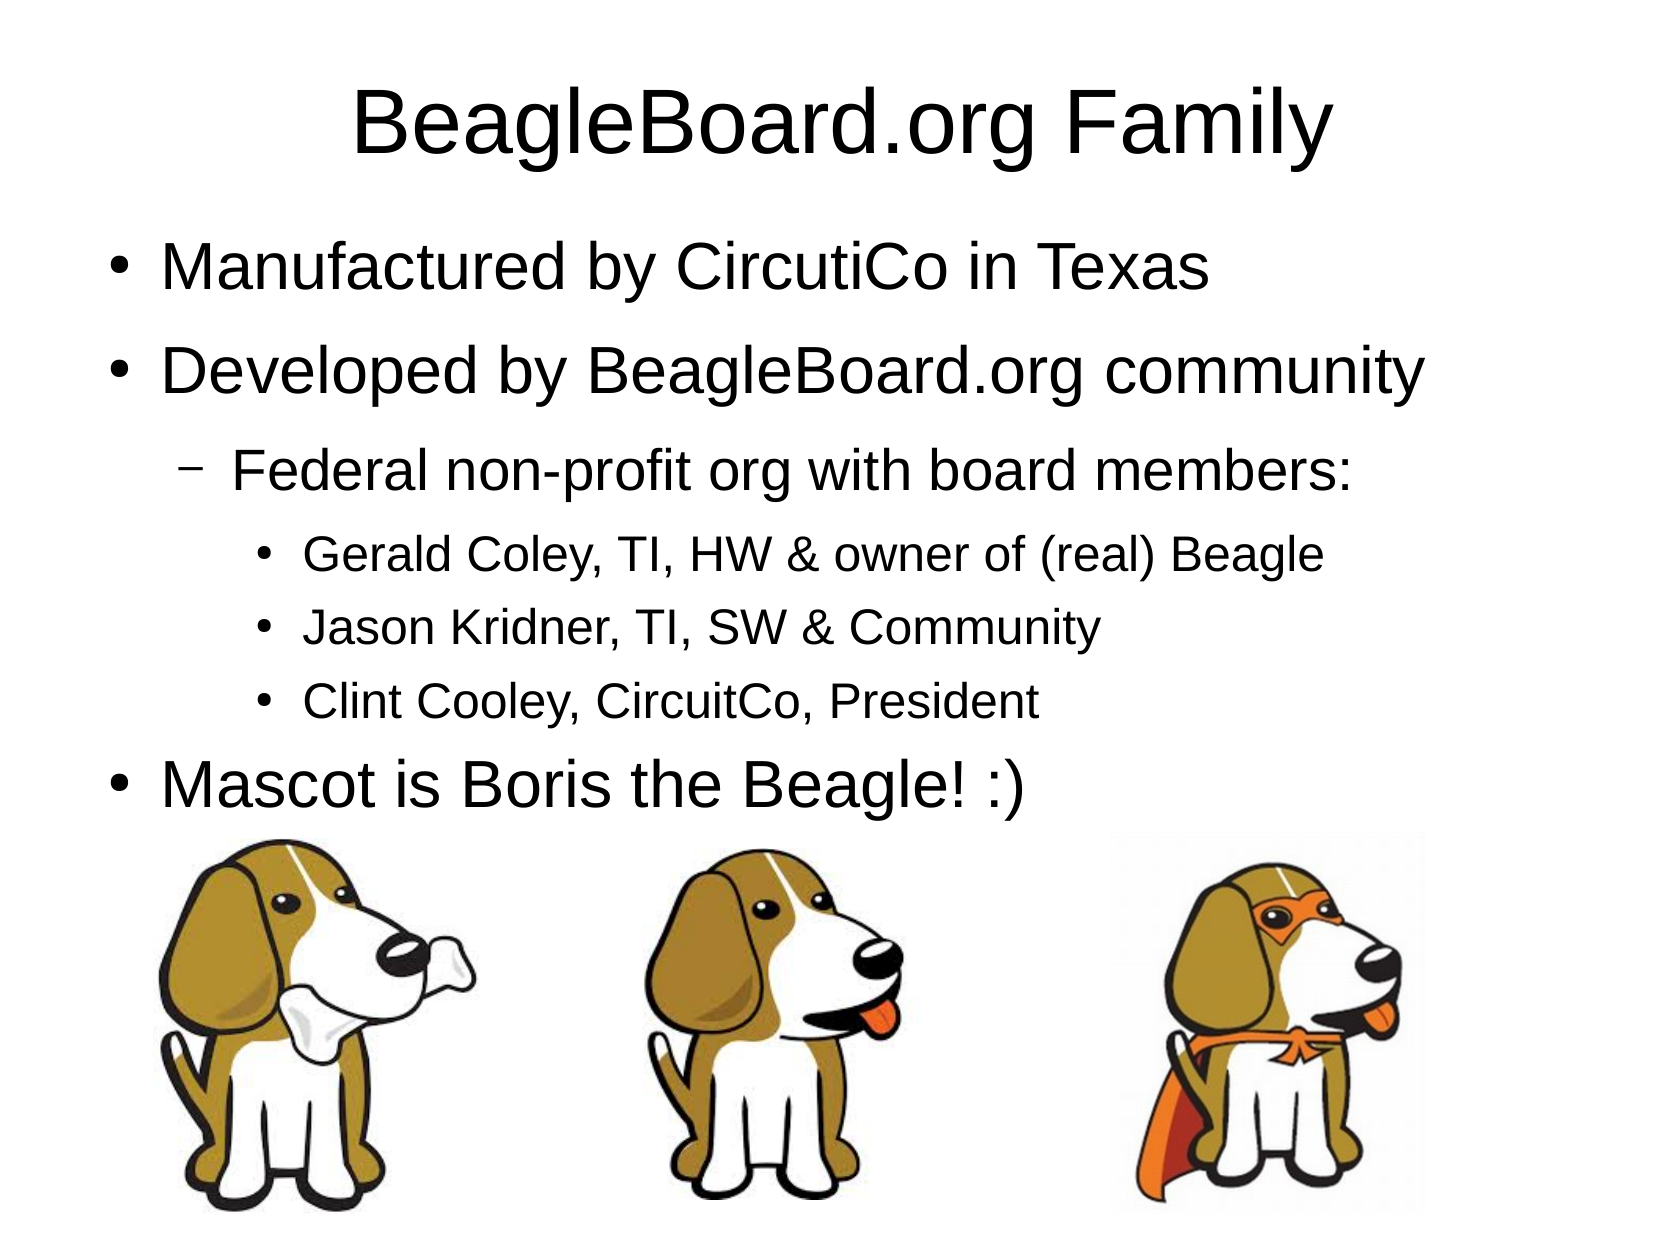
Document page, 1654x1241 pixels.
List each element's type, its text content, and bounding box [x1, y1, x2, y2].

picture [153, 838, 481, 1216]
list Manufactured by CircutiCo in Texas Developed by BeagleBoard.org community Federal non-profit org with board members: Gerald Coley, TI, HW & owner of (real) Beagle Jason Kridner, TI, SW & Community Clint Cooley, CircuitCo, President Mascot is Boris the Beagle! :) [90, 228, 1546, 1054]
title BeagleBoard.org Family [82, 49, 1571, 196]
picture [1110, 831, 1426, 1216]
picture [593, 848, 946, 1201]
